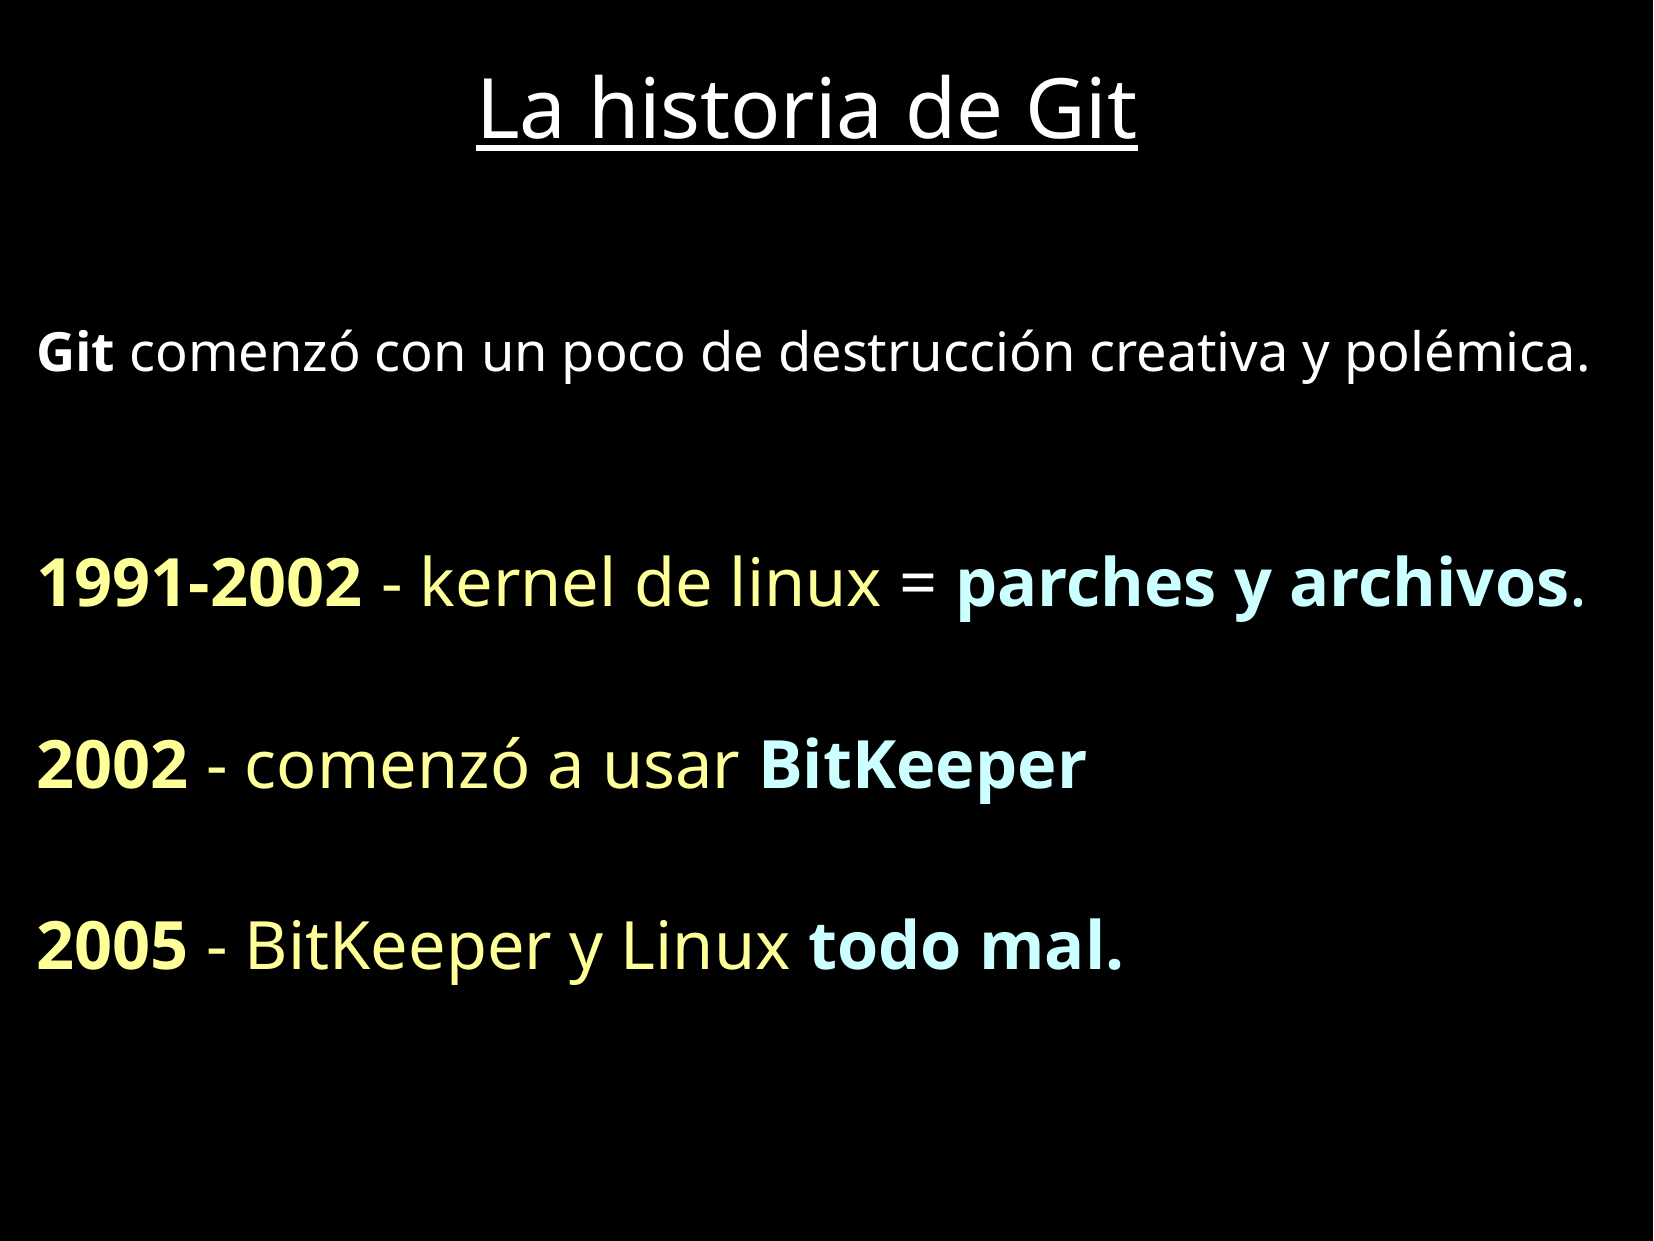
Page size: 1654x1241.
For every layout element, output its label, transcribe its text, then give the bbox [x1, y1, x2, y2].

text_box Git comenzó con un poco de destrucción creativa y polémica. 1991-2002 - kernel de linux = parches y archivos. 2002 - comenzó a usar BitKeeper 2005 - BitKeeper y Linux todo mal. [21, 306, 1653, 1128]
text_box La historia de Git [425, 42, 1625, 165]
